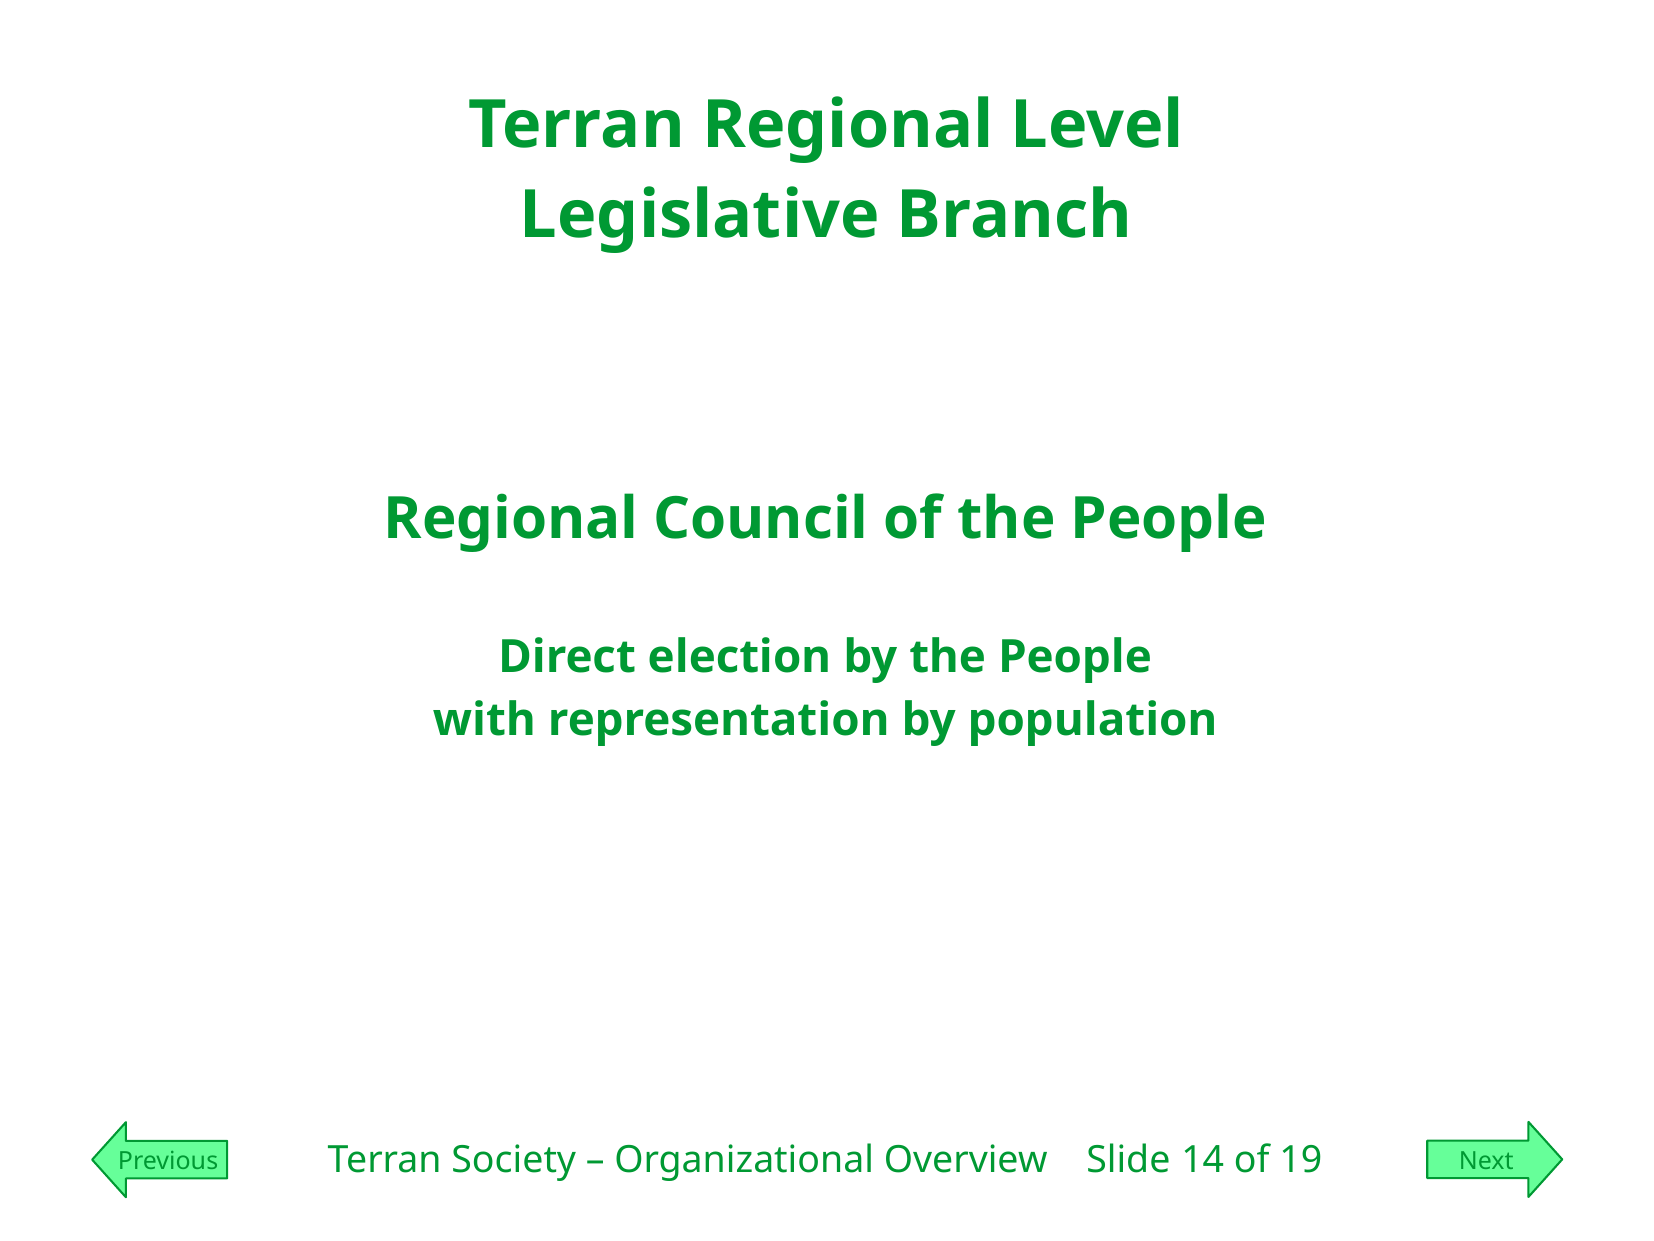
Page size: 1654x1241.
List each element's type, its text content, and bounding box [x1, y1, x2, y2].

text_box Previous [92, 1122, 228, 1198]
title Terran Regional Level Legislative Branch [82, 62, 1571, 271]
text_box Next [1427, 1121, 1563, 1197]
text_box Terran Society – Organizational Overview Slide <number> of 19 [270, 1125, 1381, 1241]
text_box Regional Council of the People Direct election by the People with representation by population [150, 300, 1501, 1051]
